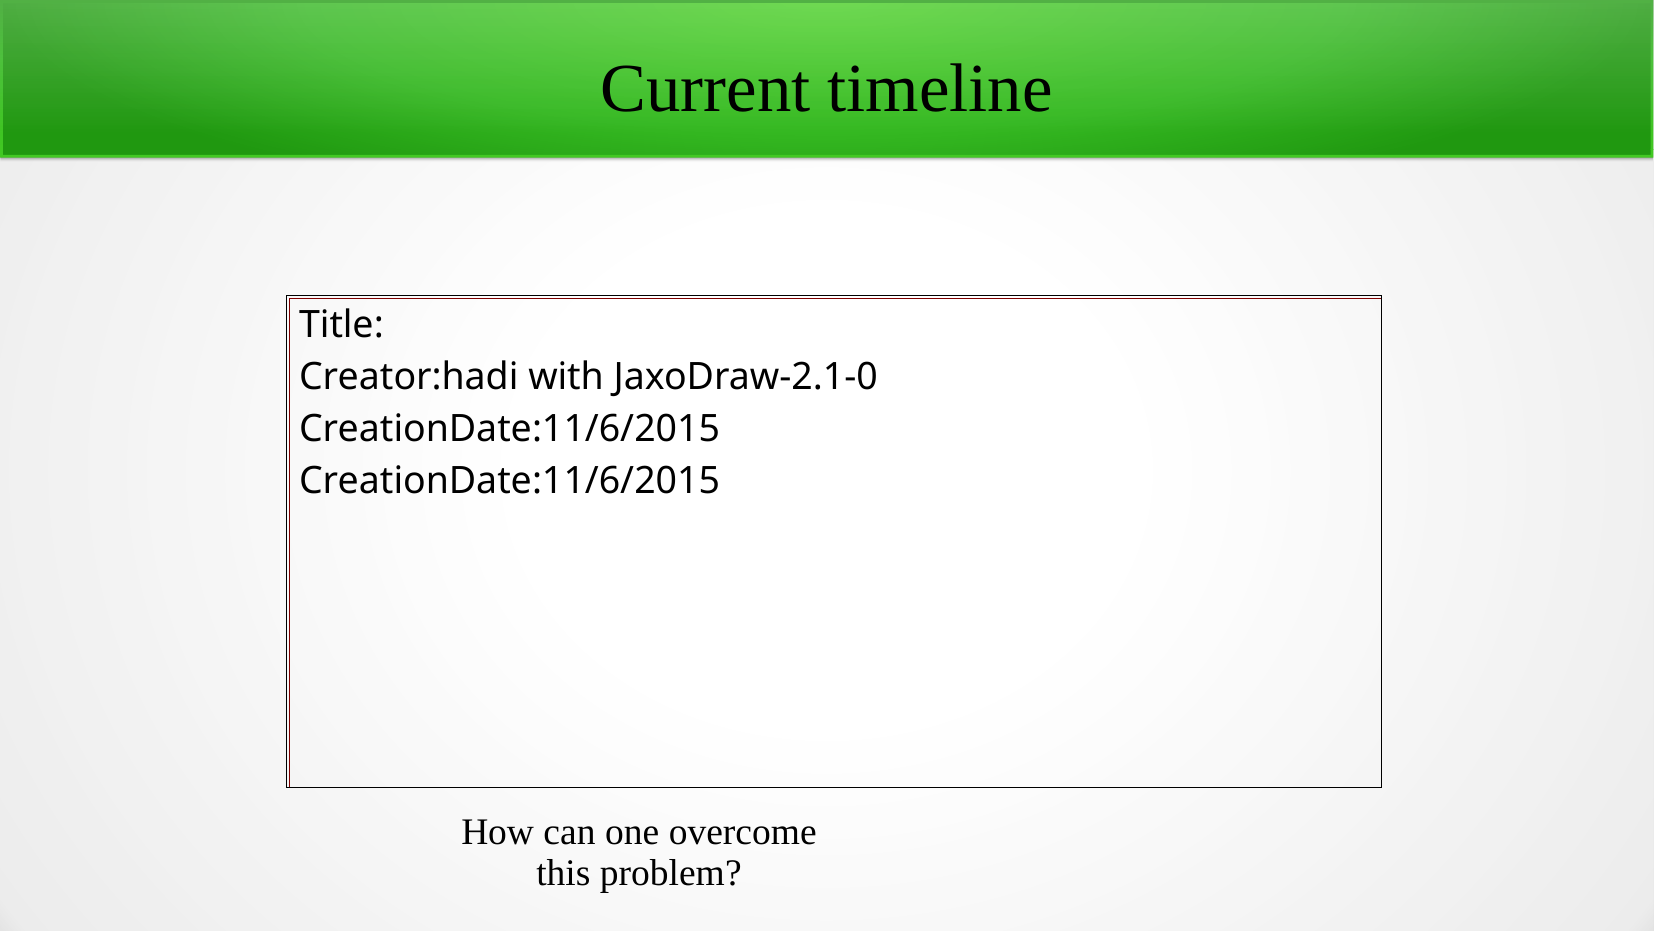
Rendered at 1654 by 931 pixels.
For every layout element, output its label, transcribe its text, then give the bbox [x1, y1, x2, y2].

text_box How can one overcome this problem? [446, 803, 833, 902]
picture [286, 295, 1382, 788]
title Current timeline [82, 35, 1571, 142]
